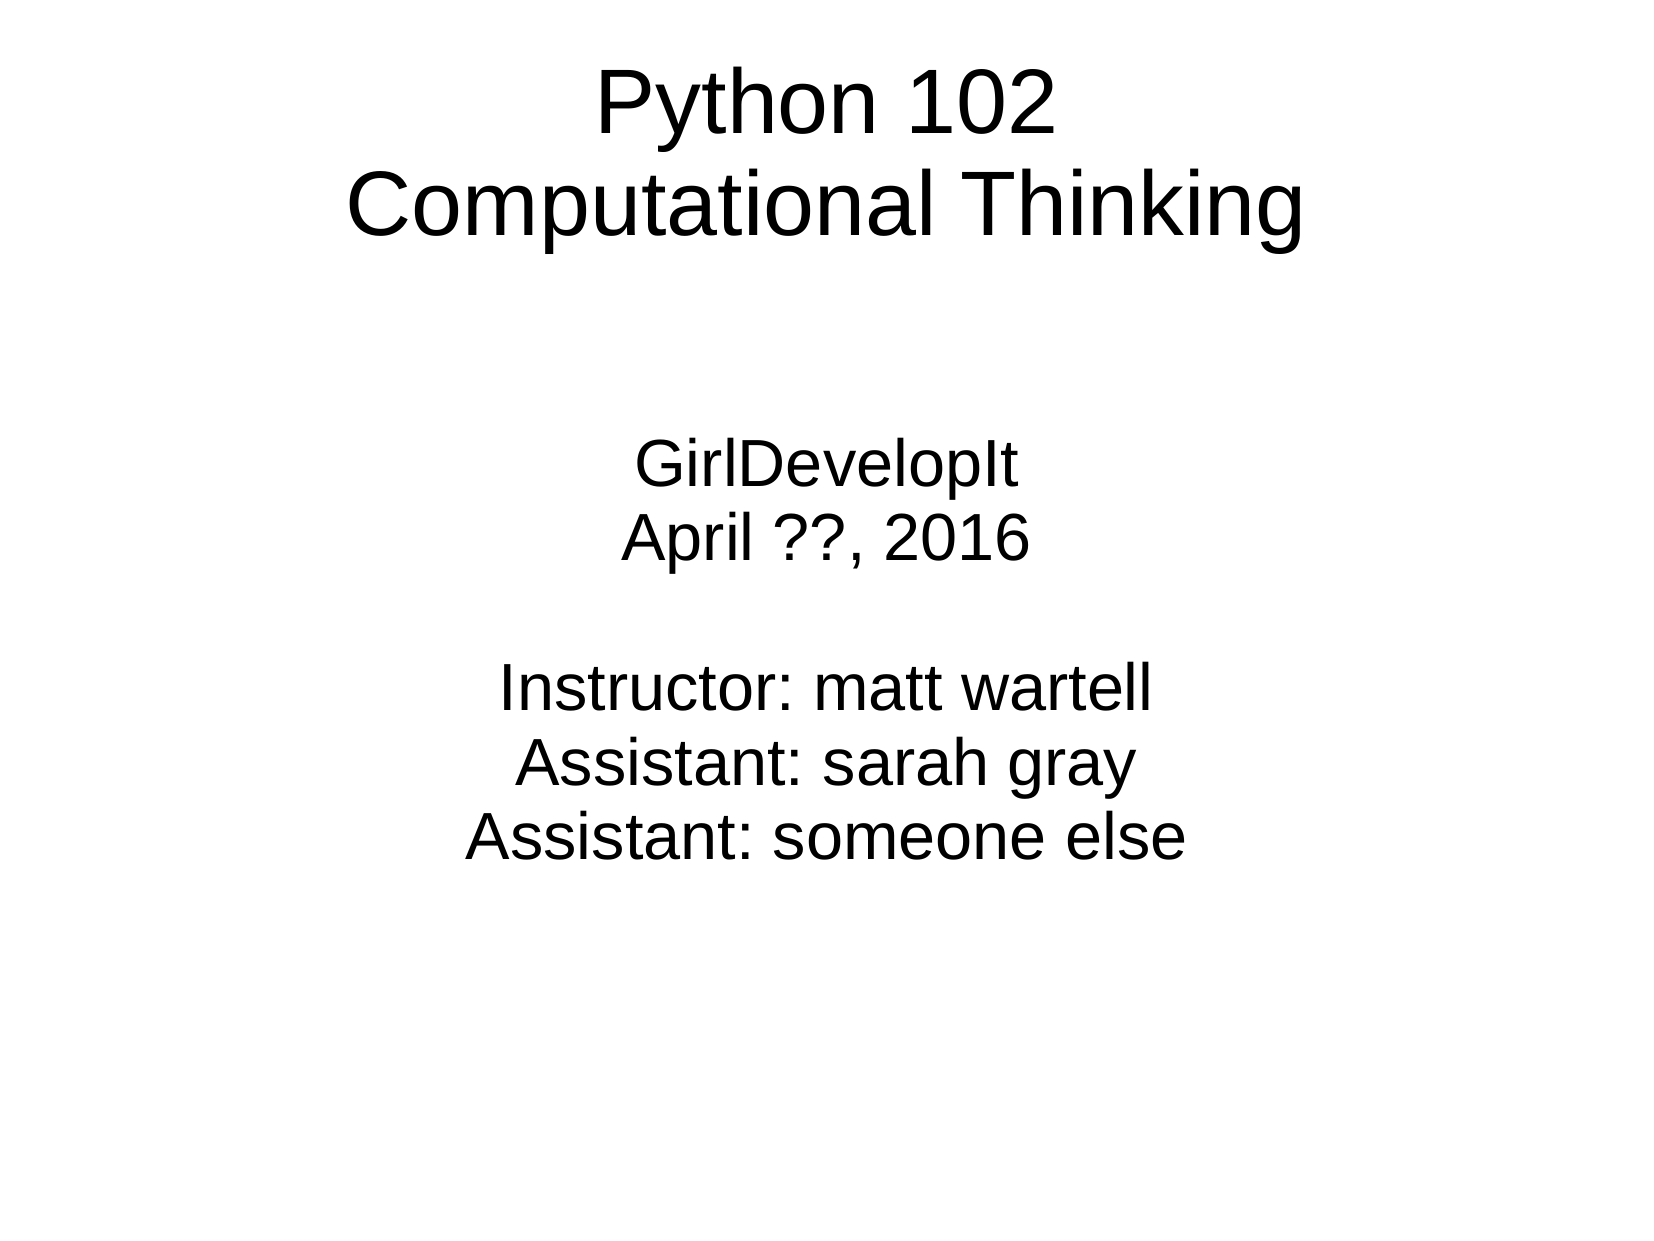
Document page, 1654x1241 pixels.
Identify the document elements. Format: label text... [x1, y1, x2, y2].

title Python 102 Computational Thinking [82, 49, 1571, 257]
subtitle GirlDevelopIt April ??, 2016 Instructor: matt wartell Assistant: sarah gray Assistant: someone else [82, 290, 1571, 1010]
